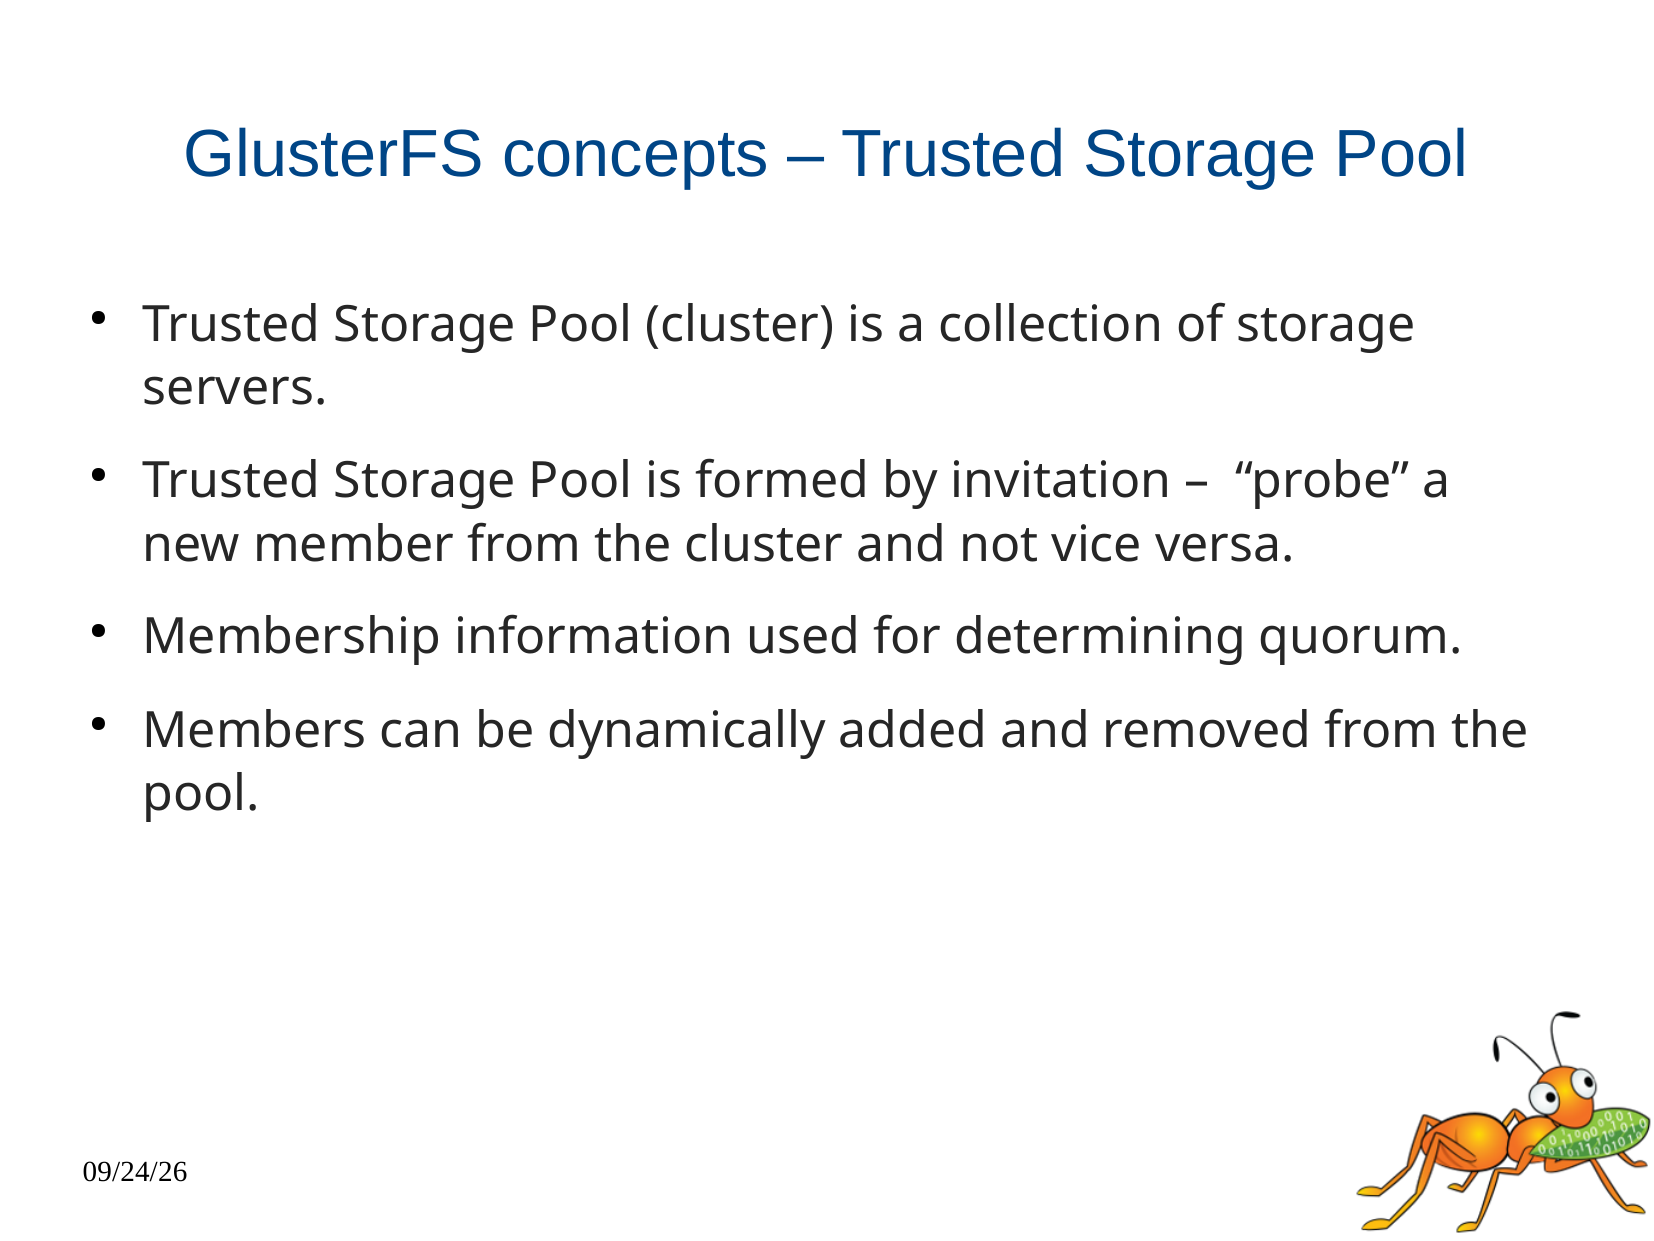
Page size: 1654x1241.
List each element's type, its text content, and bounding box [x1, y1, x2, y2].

list Trusted Storage Pool (cluster) is a collection of storage servers. Trusted Storage Pool is formed by invitation – “probe” a new member from the cluster and not vice versa. Membership information used for determining quorum. Members can be dynamically added and removed from the pool. [71, 290, 1561, 1010]
title GlusterFS concepts – Trusted Storage Pool [82, 49, 1571, 257]
picture [1353, 1009, 1654, 1235]
